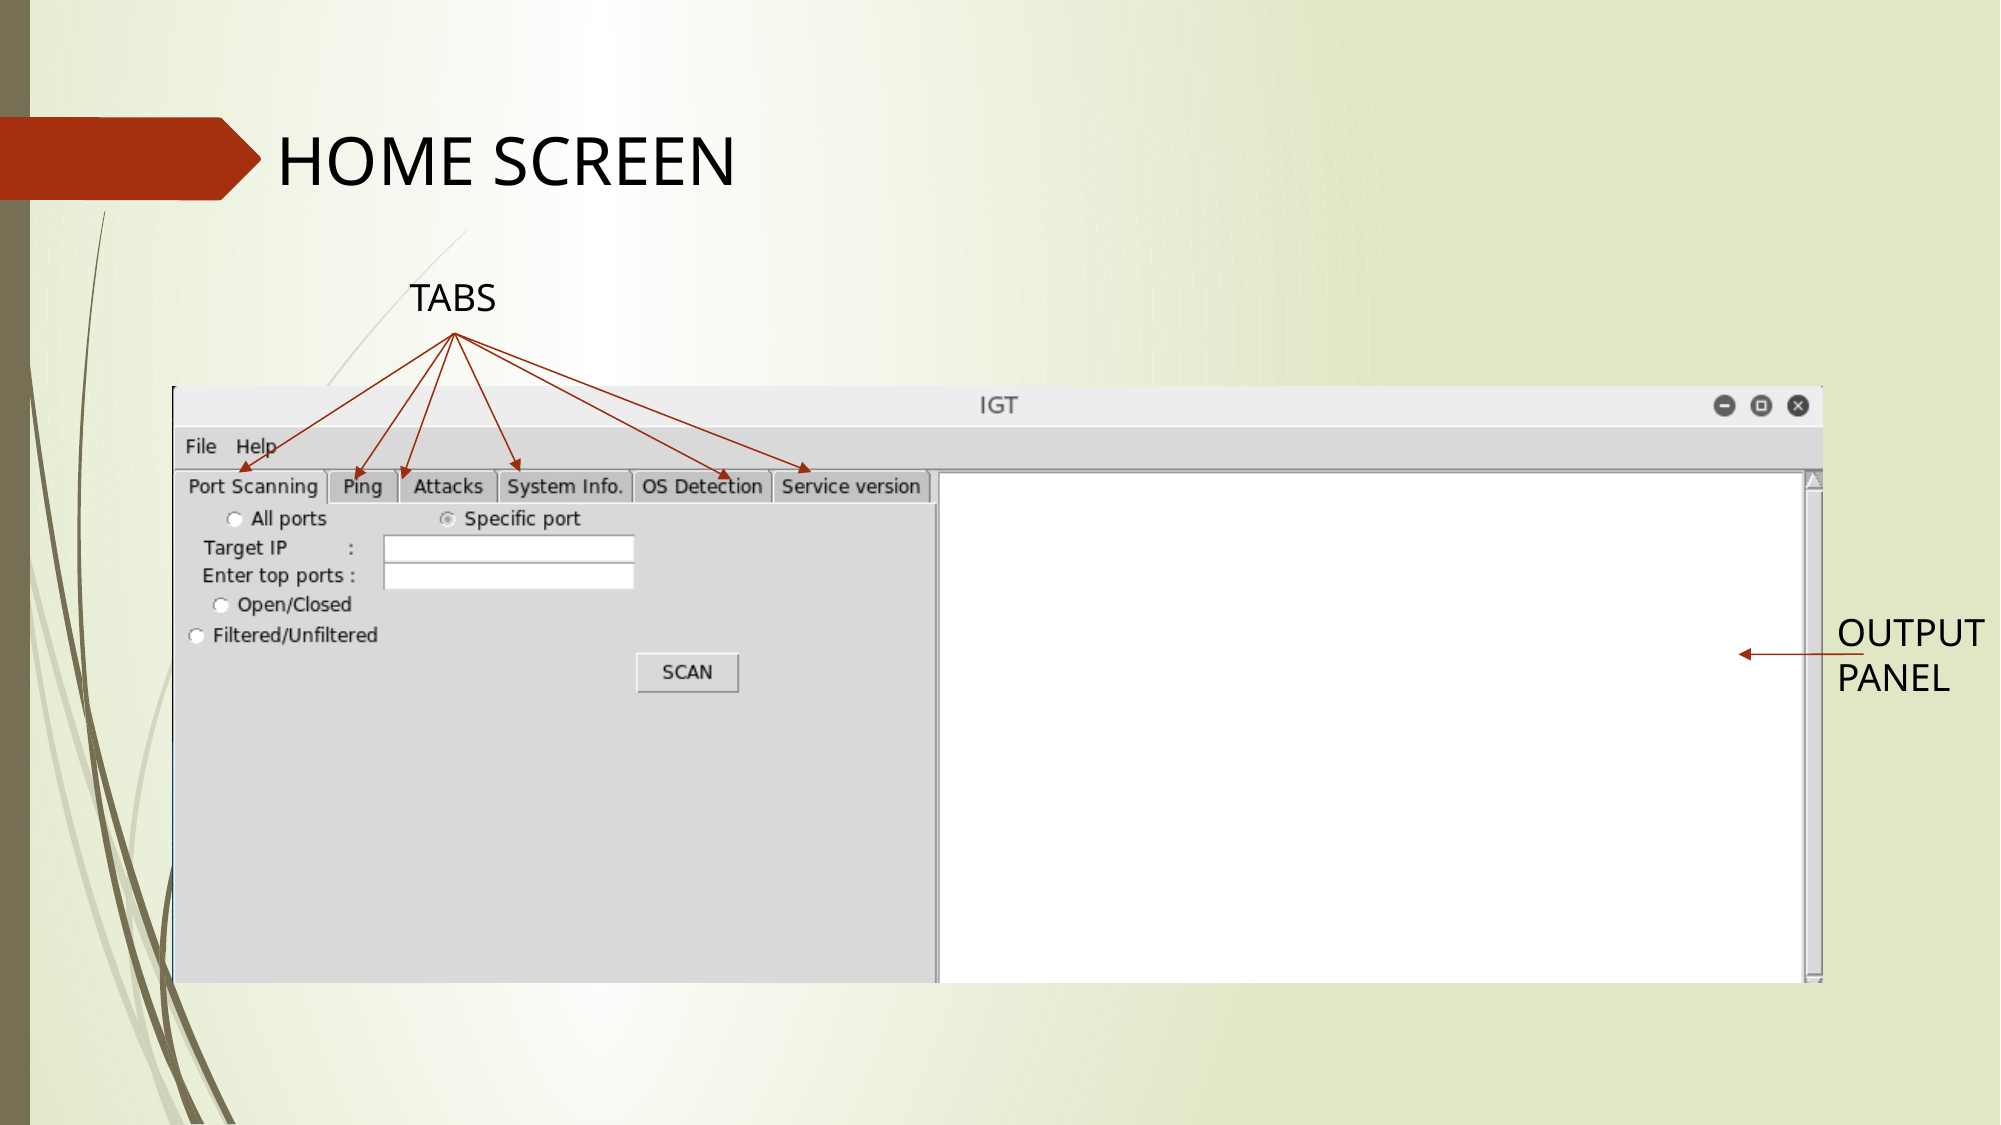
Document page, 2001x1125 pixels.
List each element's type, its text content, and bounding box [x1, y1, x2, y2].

text_box HOME SCREEN [261, 111, 785, 207]
text_box OUTPUT PANEL [1822, 601, 2000, 707]
picture [172, 386, 1823, 983]
text_box TABS [394, 267, 616, 327]
